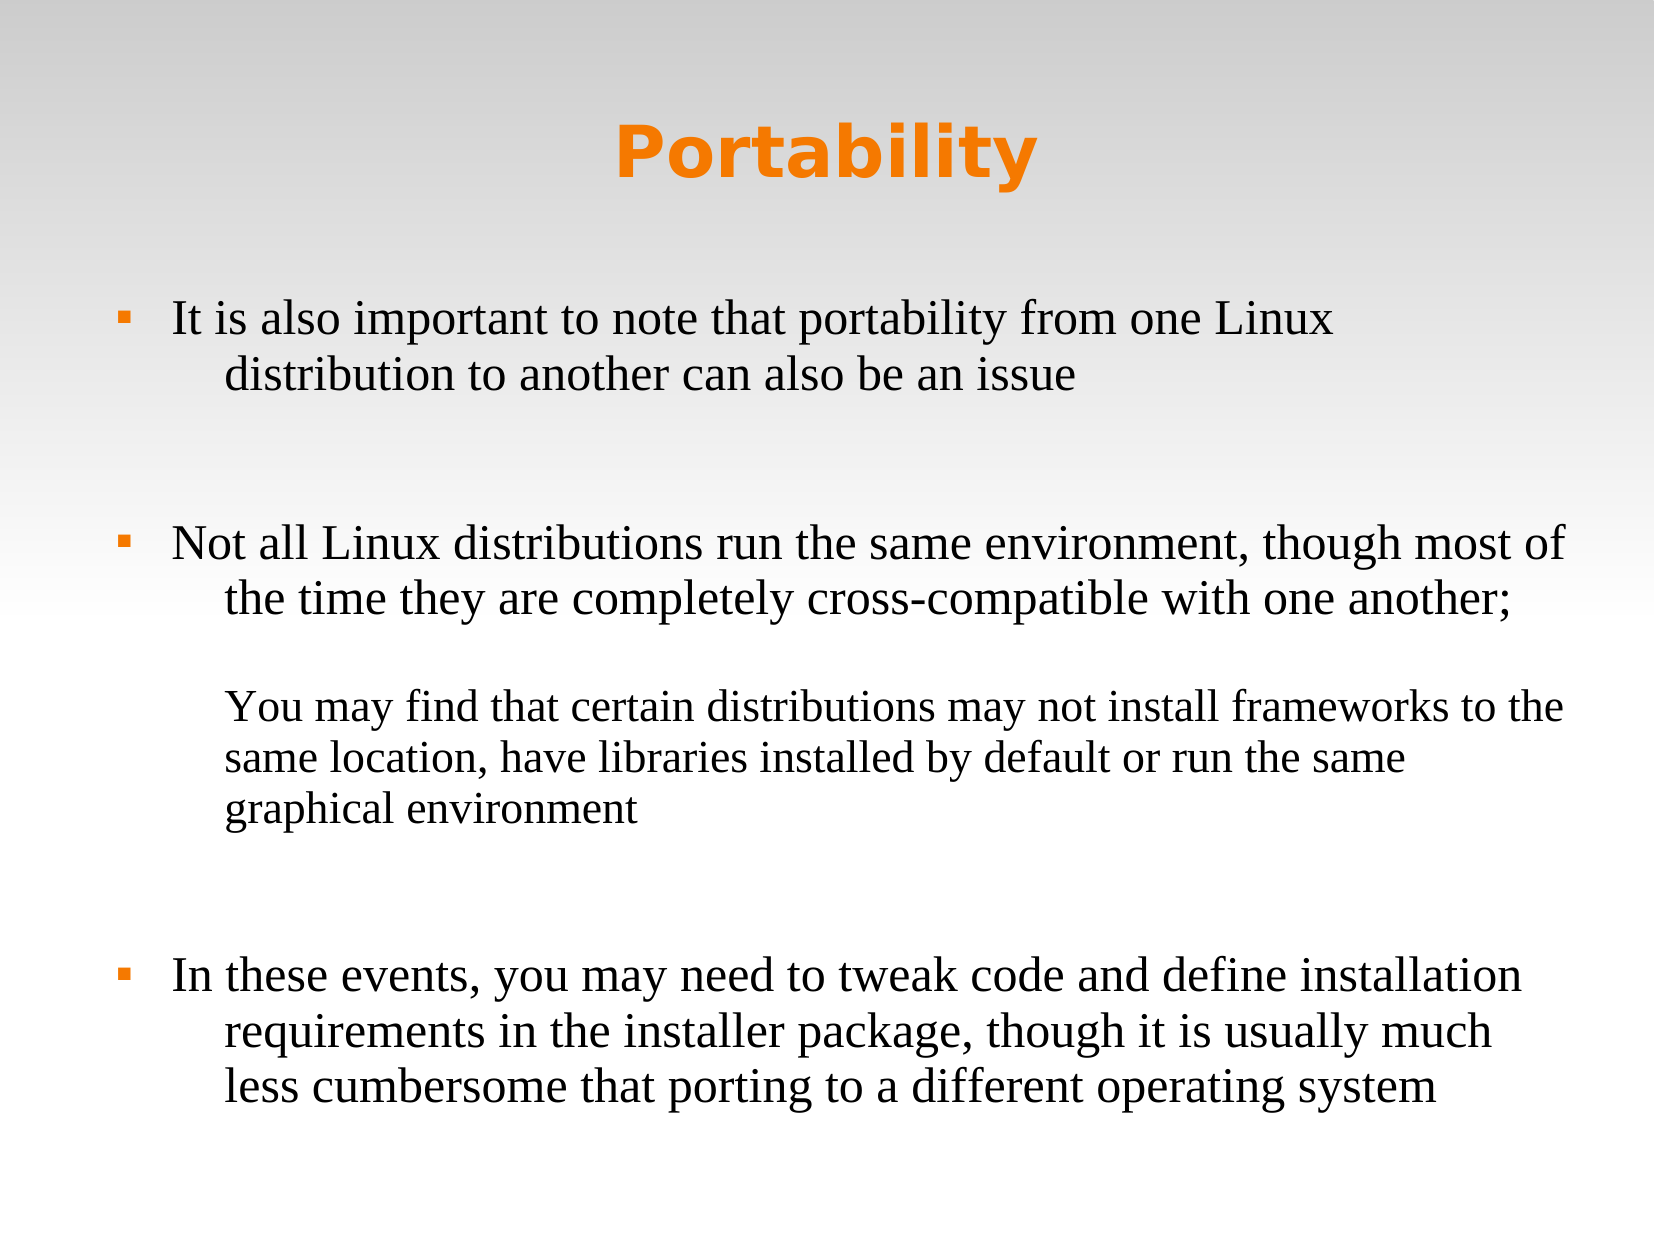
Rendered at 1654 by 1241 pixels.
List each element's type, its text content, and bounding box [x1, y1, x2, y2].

title Portability [82, 49, 1571, 257]
list It is also important to note that portability from one Linux distribution to another can also be an issue Not all Linux distributions run the same environment, though most of the time they are completely cross-compatible with one another; You may find that certain distributions may not install frameworks to the same location, have libraries installed by default or run the same graphical environment In these events, you may need to tweak code and define installation requirements in the installer package, though it is usually much less cumbersome that porting to a different operating system [82, 290, 1571, 1241]
